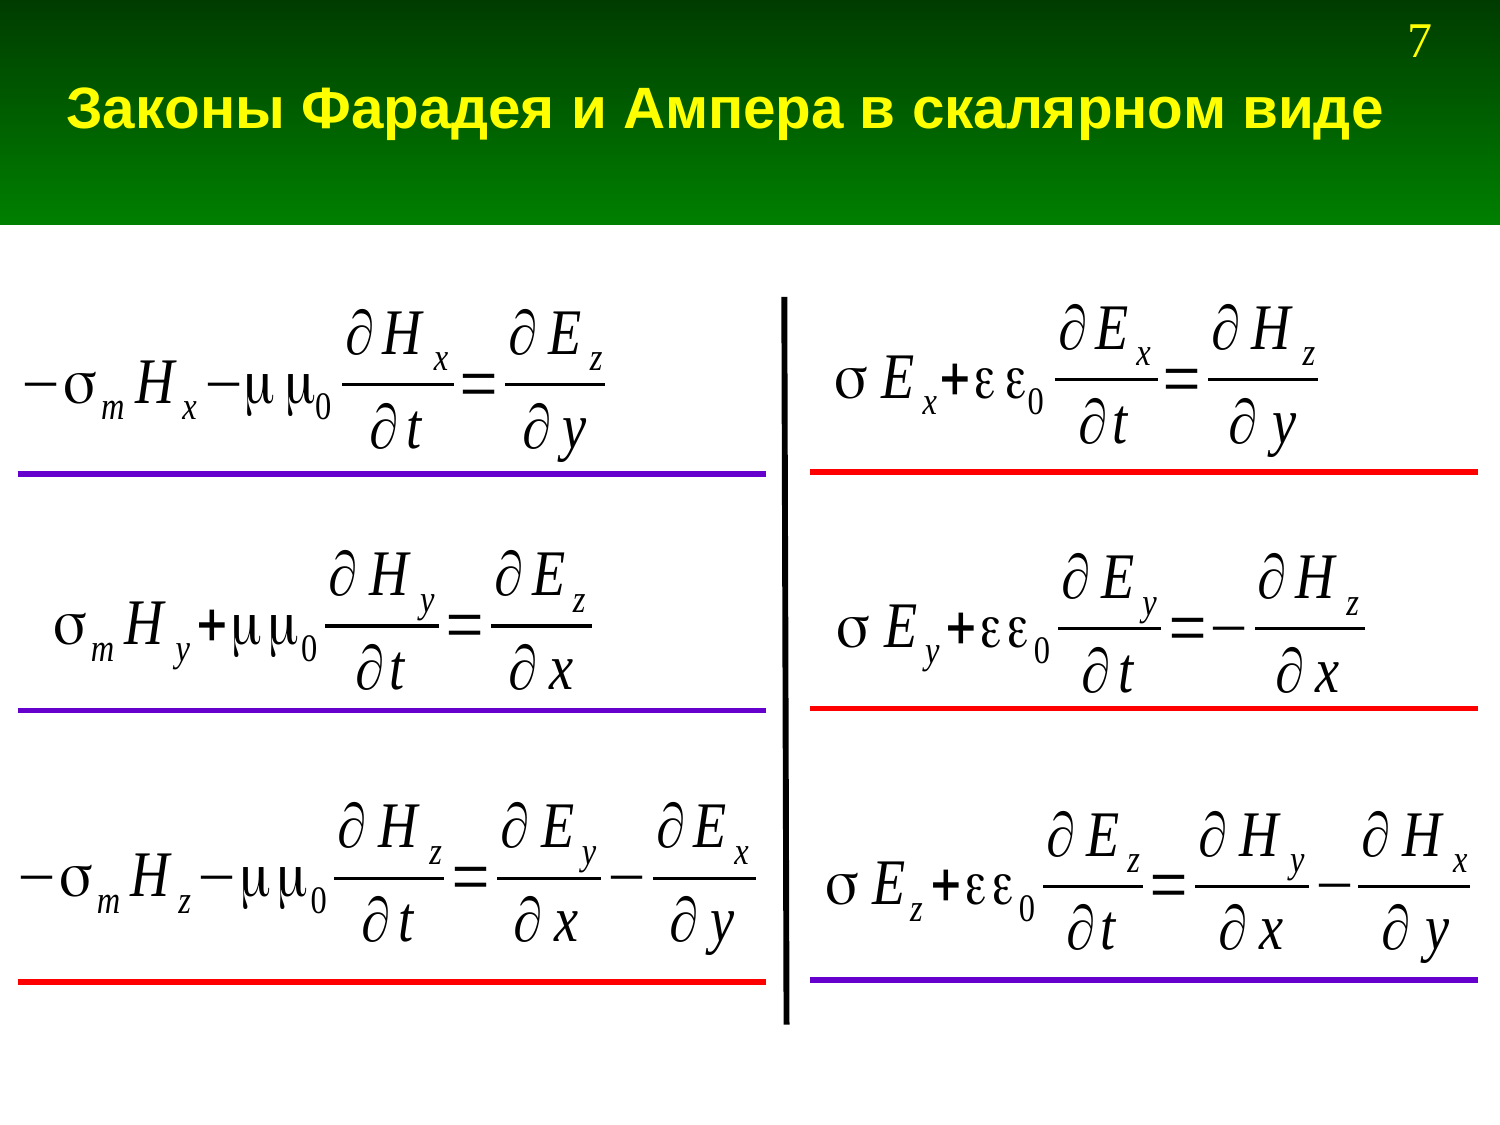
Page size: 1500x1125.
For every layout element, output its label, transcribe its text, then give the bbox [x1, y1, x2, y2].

chart [39, 538, 607, 705]
chart [811, 799, 1488, 965]
chart [6, 297, 622, 464]
title Законы Фарадея и Ампера в скалярном виде [26, 0, 1441, 219]
chart [2, 791, 770, 957]
chart [820, 292, 1334, 458]
chart [823, 541, 1379, 706]
